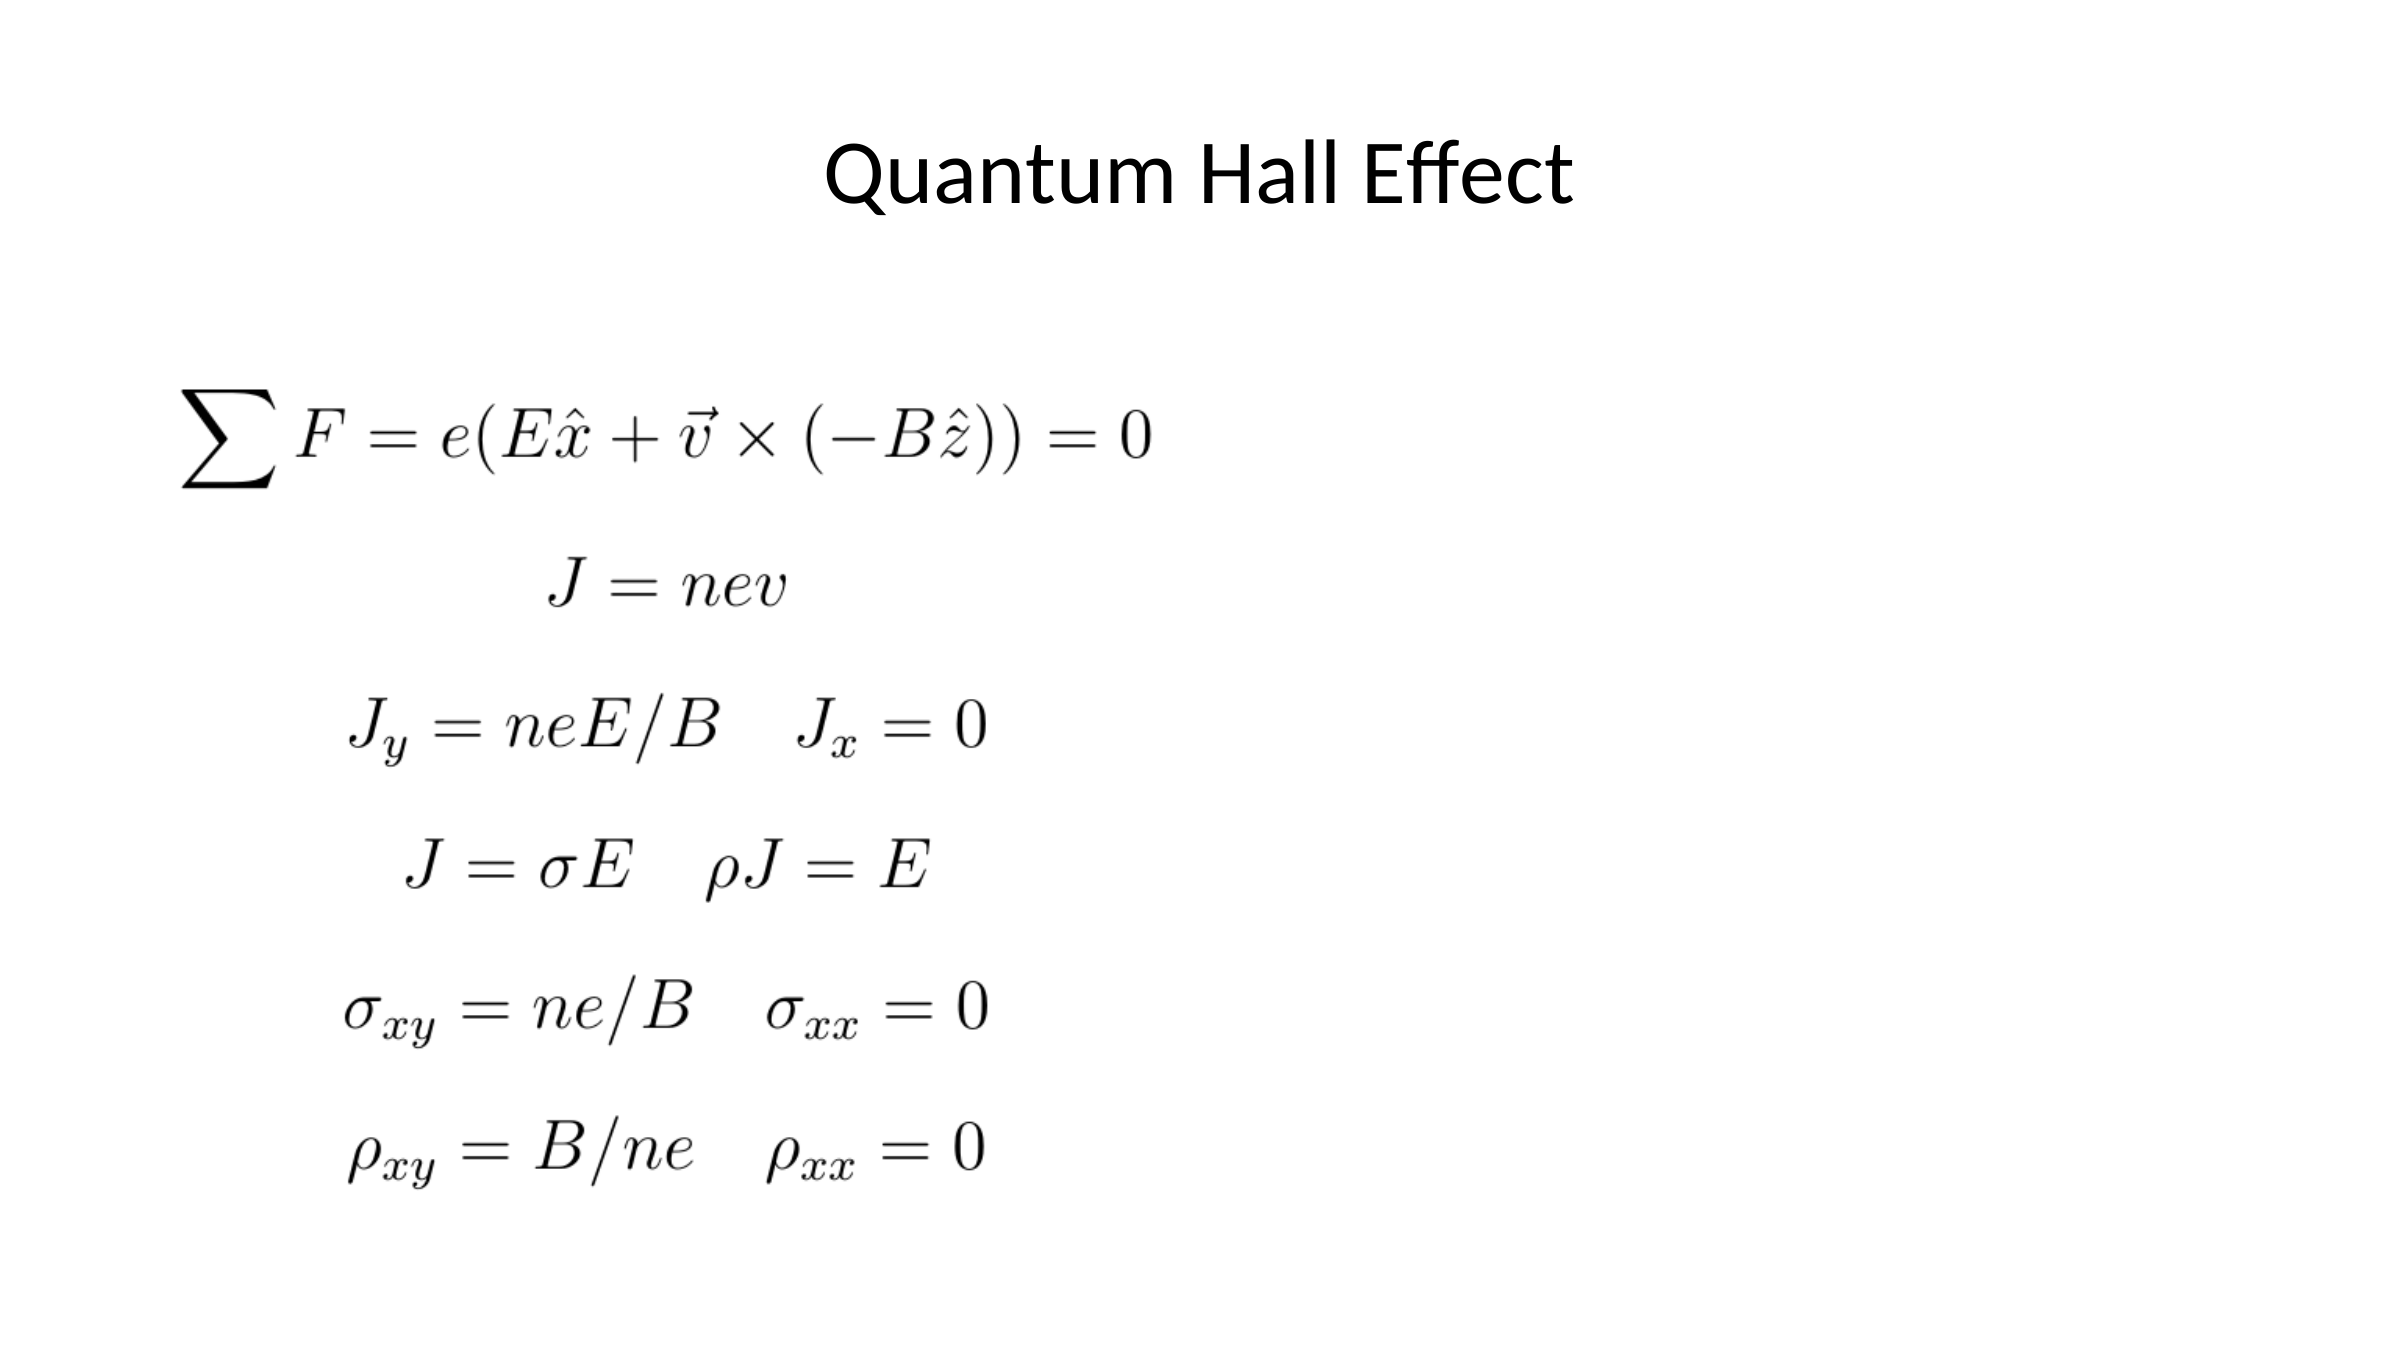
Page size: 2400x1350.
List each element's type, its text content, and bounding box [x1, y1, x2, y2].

picture [150, 371, 1186, 1219]
title Quantum Hall Effect [120, 53, 2280, 280]
